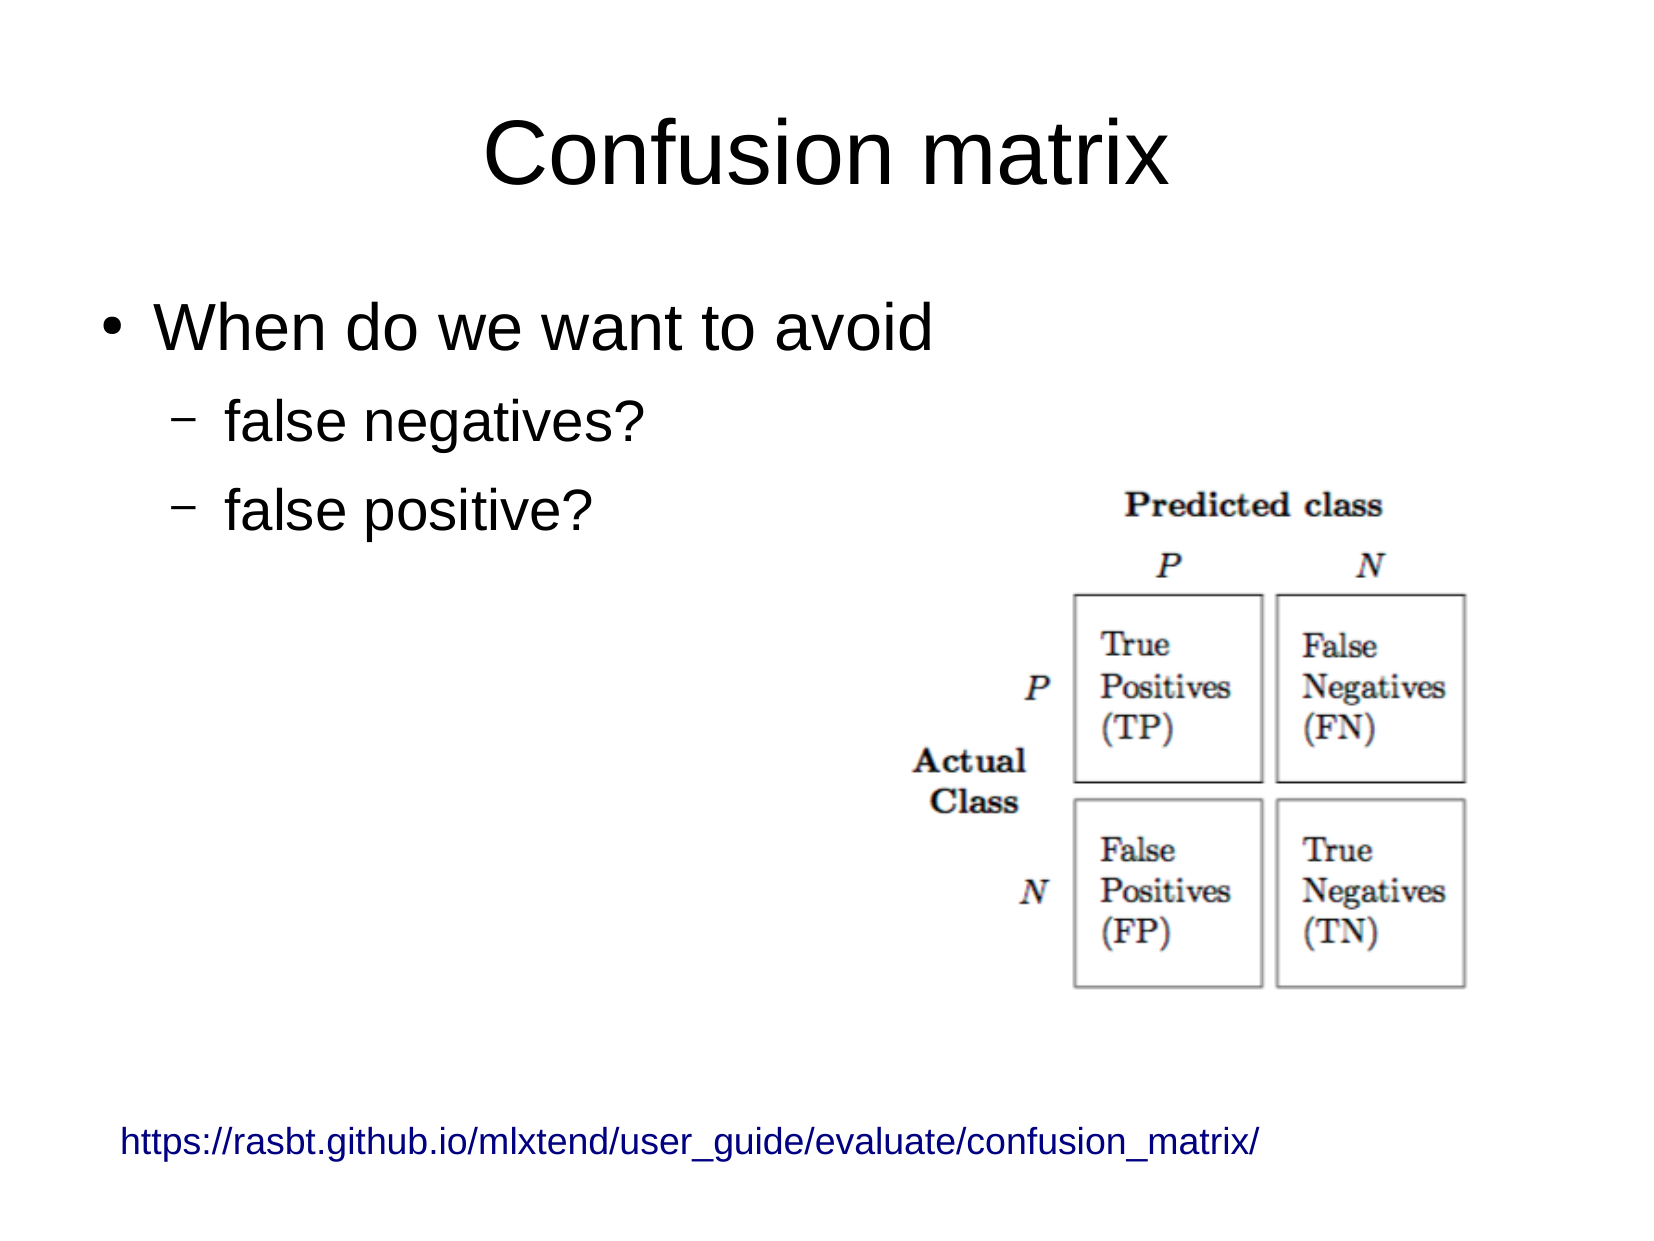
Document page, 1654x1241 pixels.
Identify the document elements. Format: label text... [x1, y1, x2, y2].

text_box https://rasbt.github.io/mlxtend/user_guide/evaluate/confusion_matrix/ [105, 1113, 1276, 1171]
list When do we want to avoid false negatives? false positive? [82, 290, 1571, 1010]
picture [886, 476, 1501, 1010]
title Confusion matrix [82, 49, 1571, 257]
